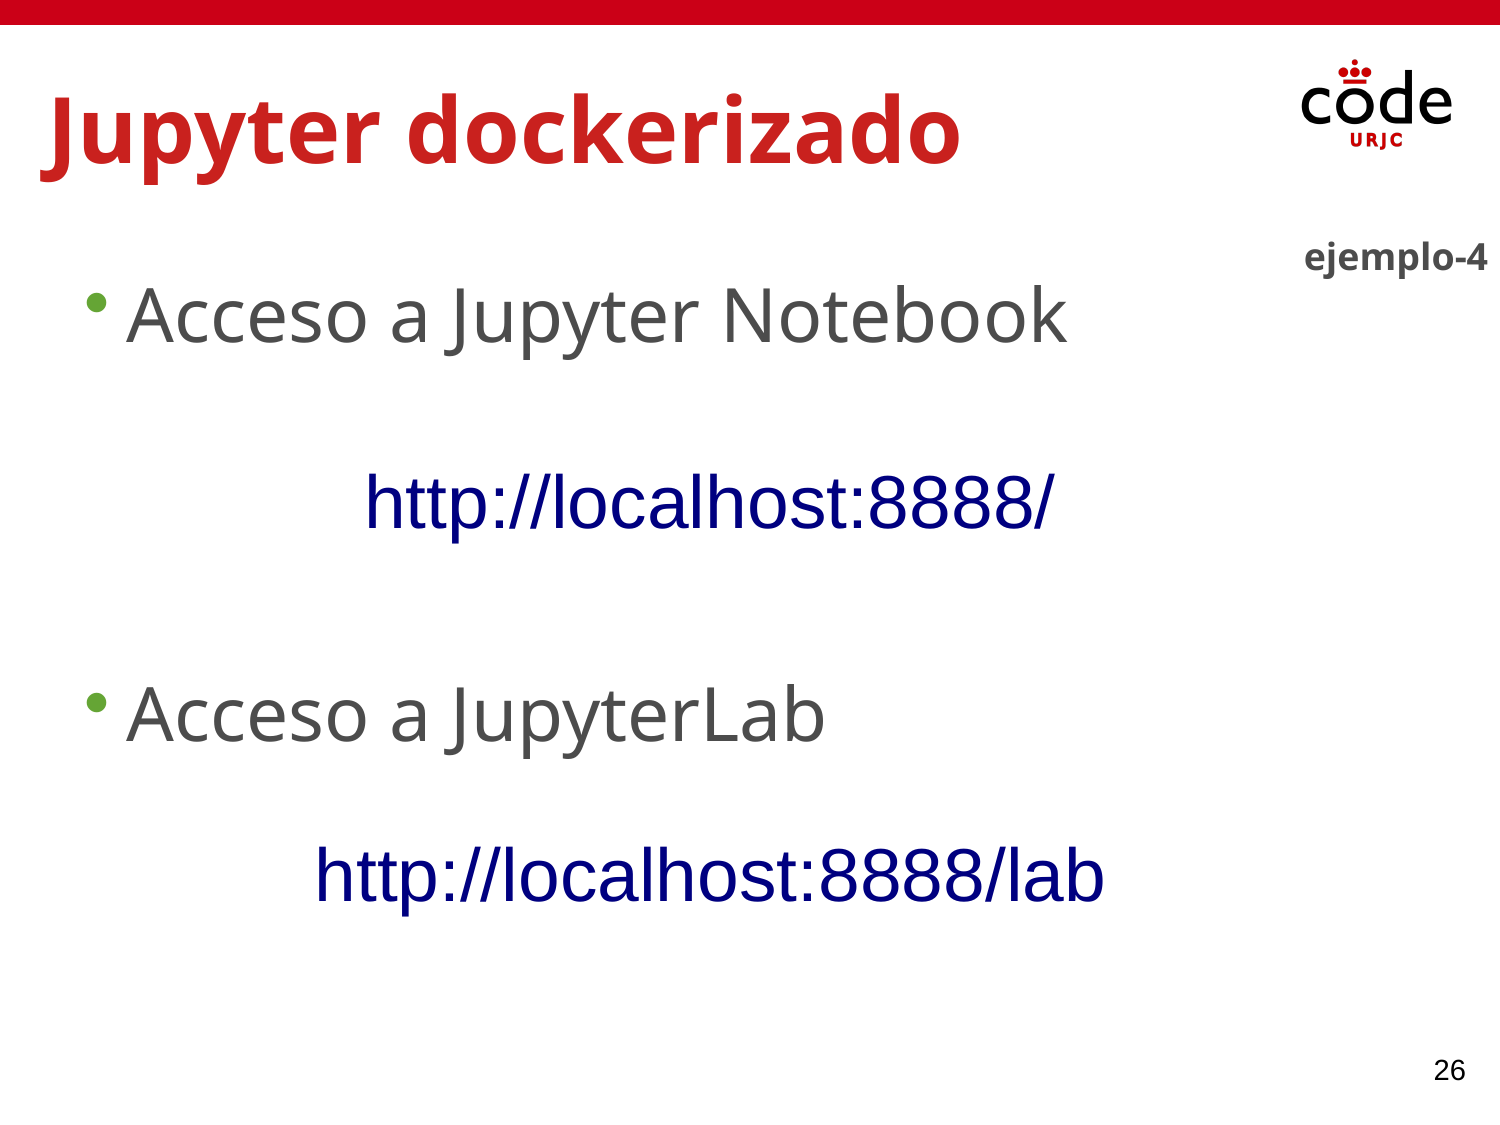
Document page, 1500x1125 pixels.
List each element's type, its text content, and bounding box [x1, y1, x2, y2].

title Jupyter dockerizado [32, 79, 1413, 189]
list Acceso a Jupyter Notebook Acceso a JupyterLab [51, 259, 1436, 1006]
text_box http://localhost:8888/lab [299, 825, 1174, 925]
text_box http://localhost:8888/ [349, 452, 1100, 552]
picture [1284, 50, 1468, 161]
text_box ejemplo-4 [1289, 223, 1500, 287]
